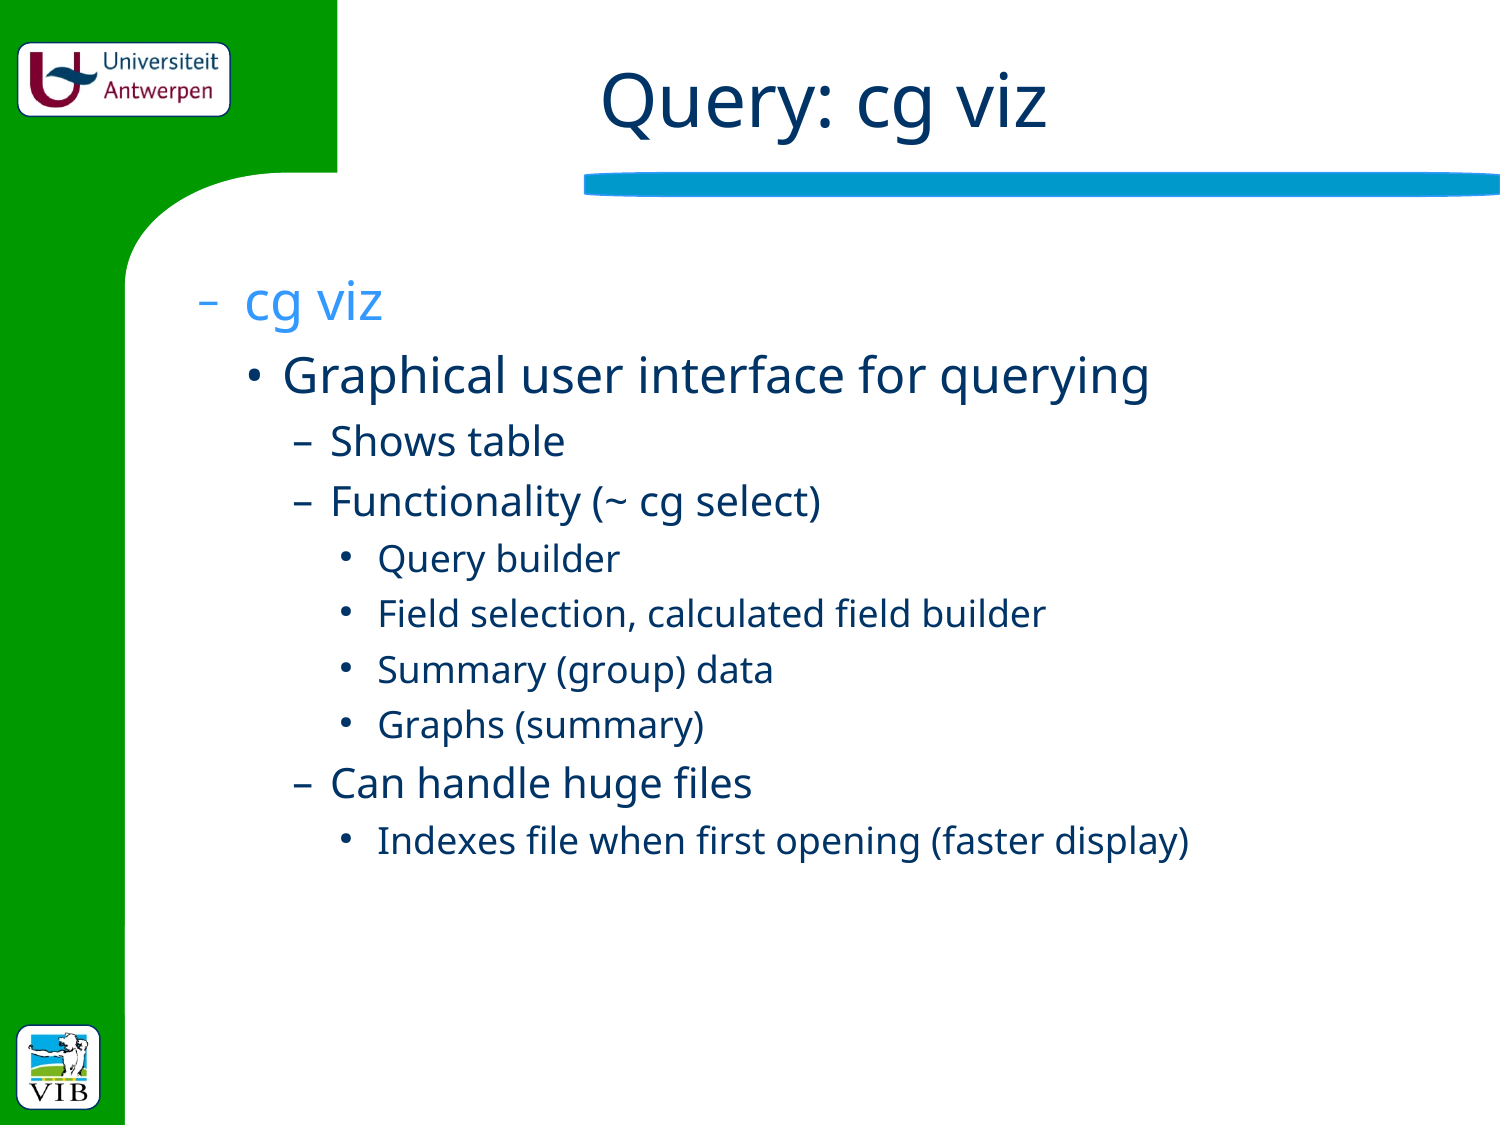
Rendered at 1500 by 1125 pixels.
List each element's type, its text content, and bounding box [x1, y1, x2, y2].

picture [25, 1029, 91, 1107]
title Query: cg viz [584, 0, 1500, 195]
list cg viz Graphical user interface for querying Shows table Functionality (~ cg select) Query builder Field selection, calculated field builder Summary (group) data Graphs (summary) Can handle huge files Indexes file when first opening (faster display) [159, 258, 1465, 1085]
picture [25, 47, 223, 112]
